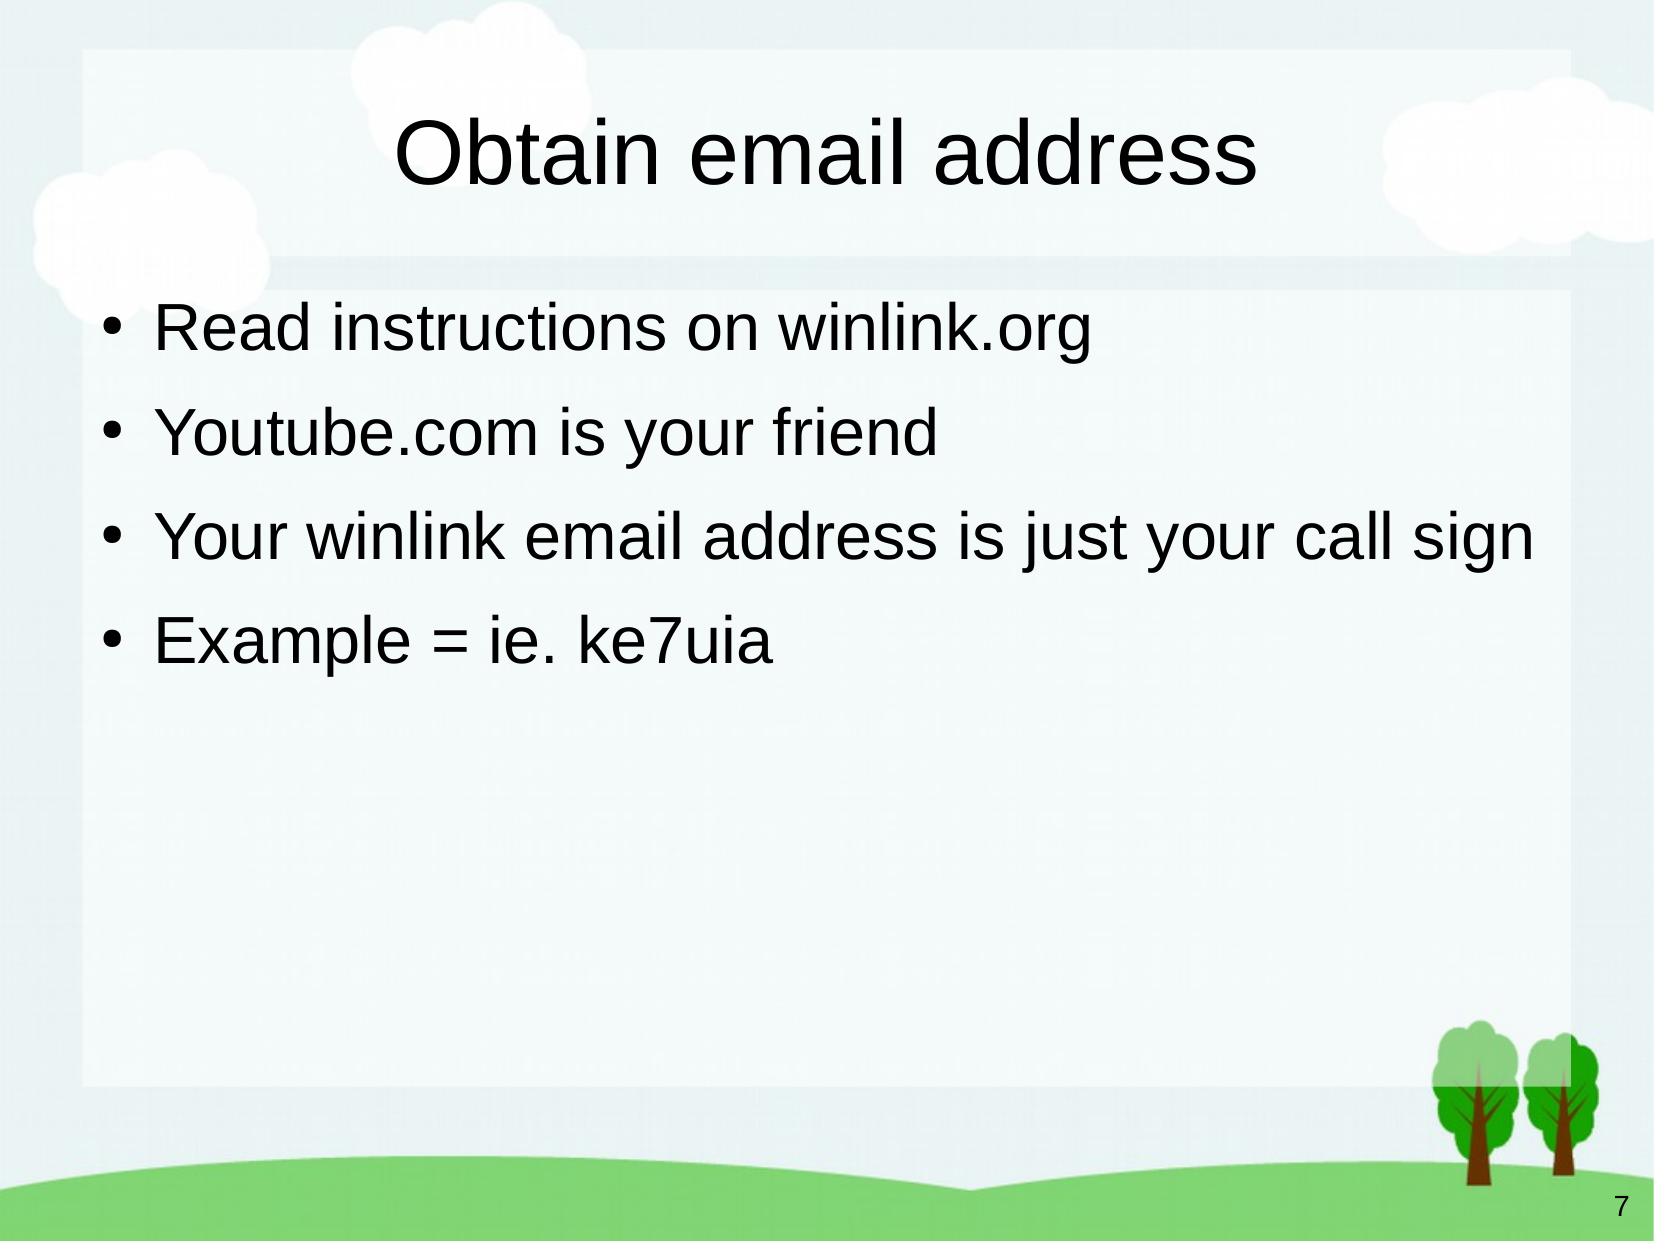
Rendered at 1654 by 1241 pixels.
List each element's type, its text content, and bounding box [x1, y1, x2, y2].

picture [0, 0, 1654, 1241]
list Read instructions on winlink.org Youtube.com is your friend Your winlink email address is just your call sign Example = ie. ke7uia [82, 290, 1571, 1087]
title Obtain email address [82, 49, 1571, 257]
